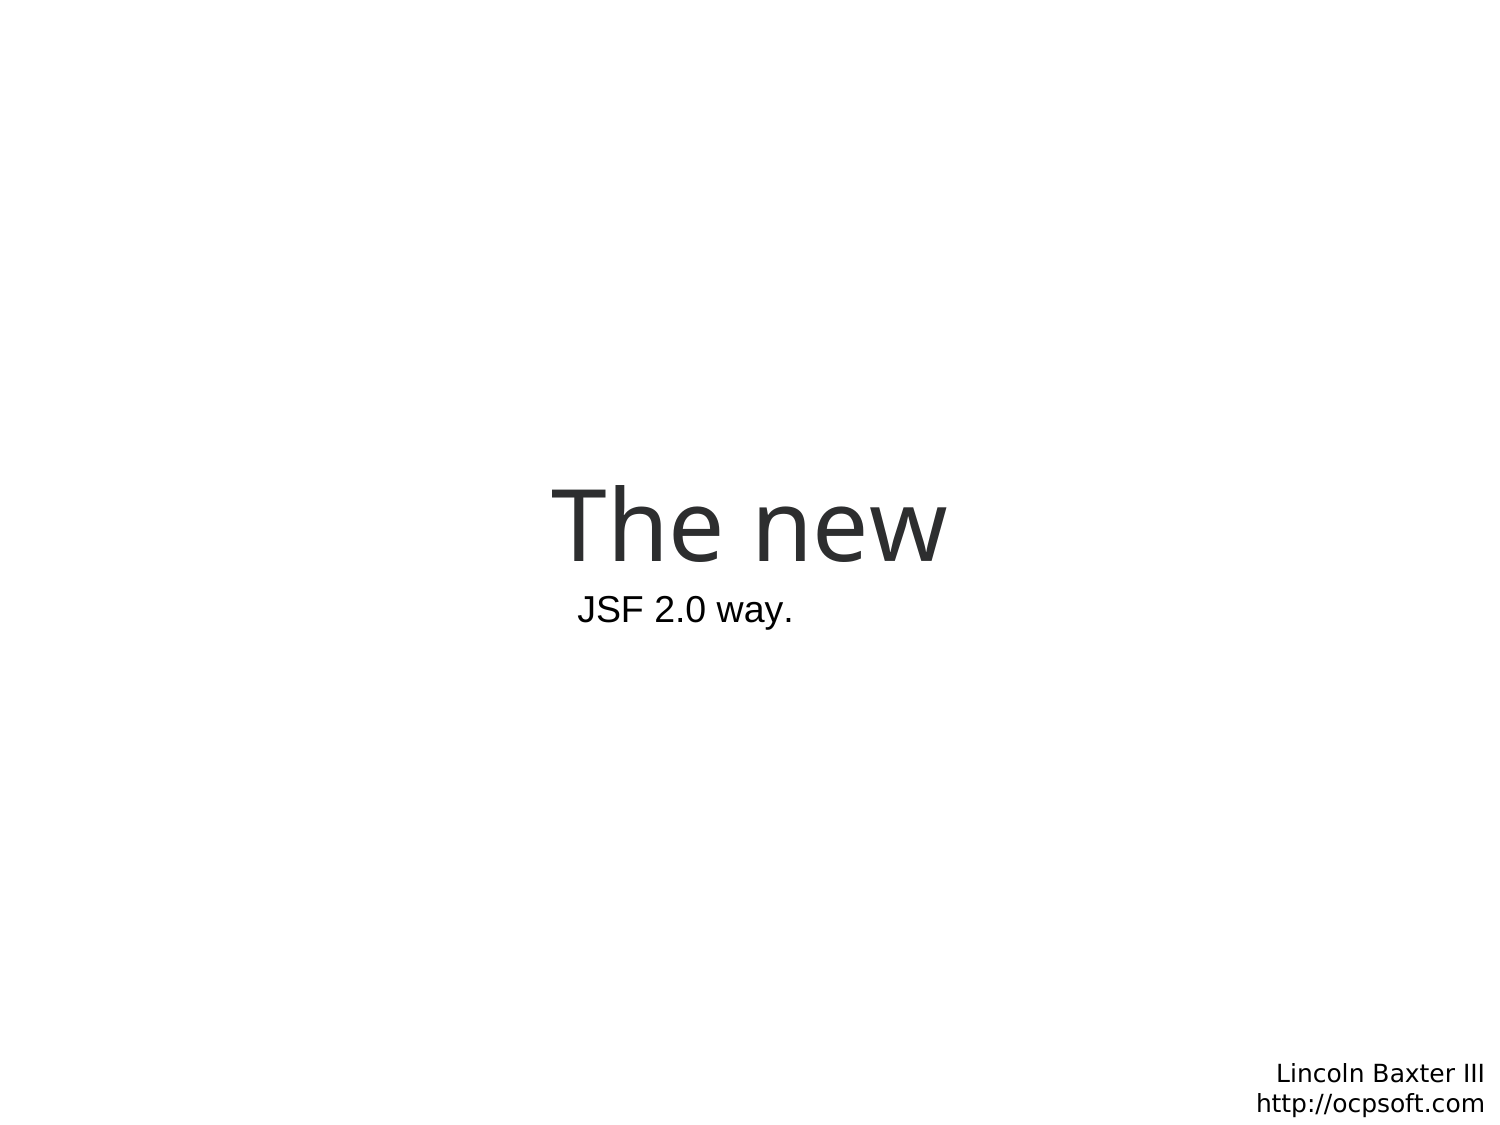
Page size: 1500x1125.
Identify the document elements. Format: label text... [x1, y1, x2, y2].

subtitle The new [75, 119, 1425, 923]
text_box JSF 2.0 way. [562, 577, 826, 638]
